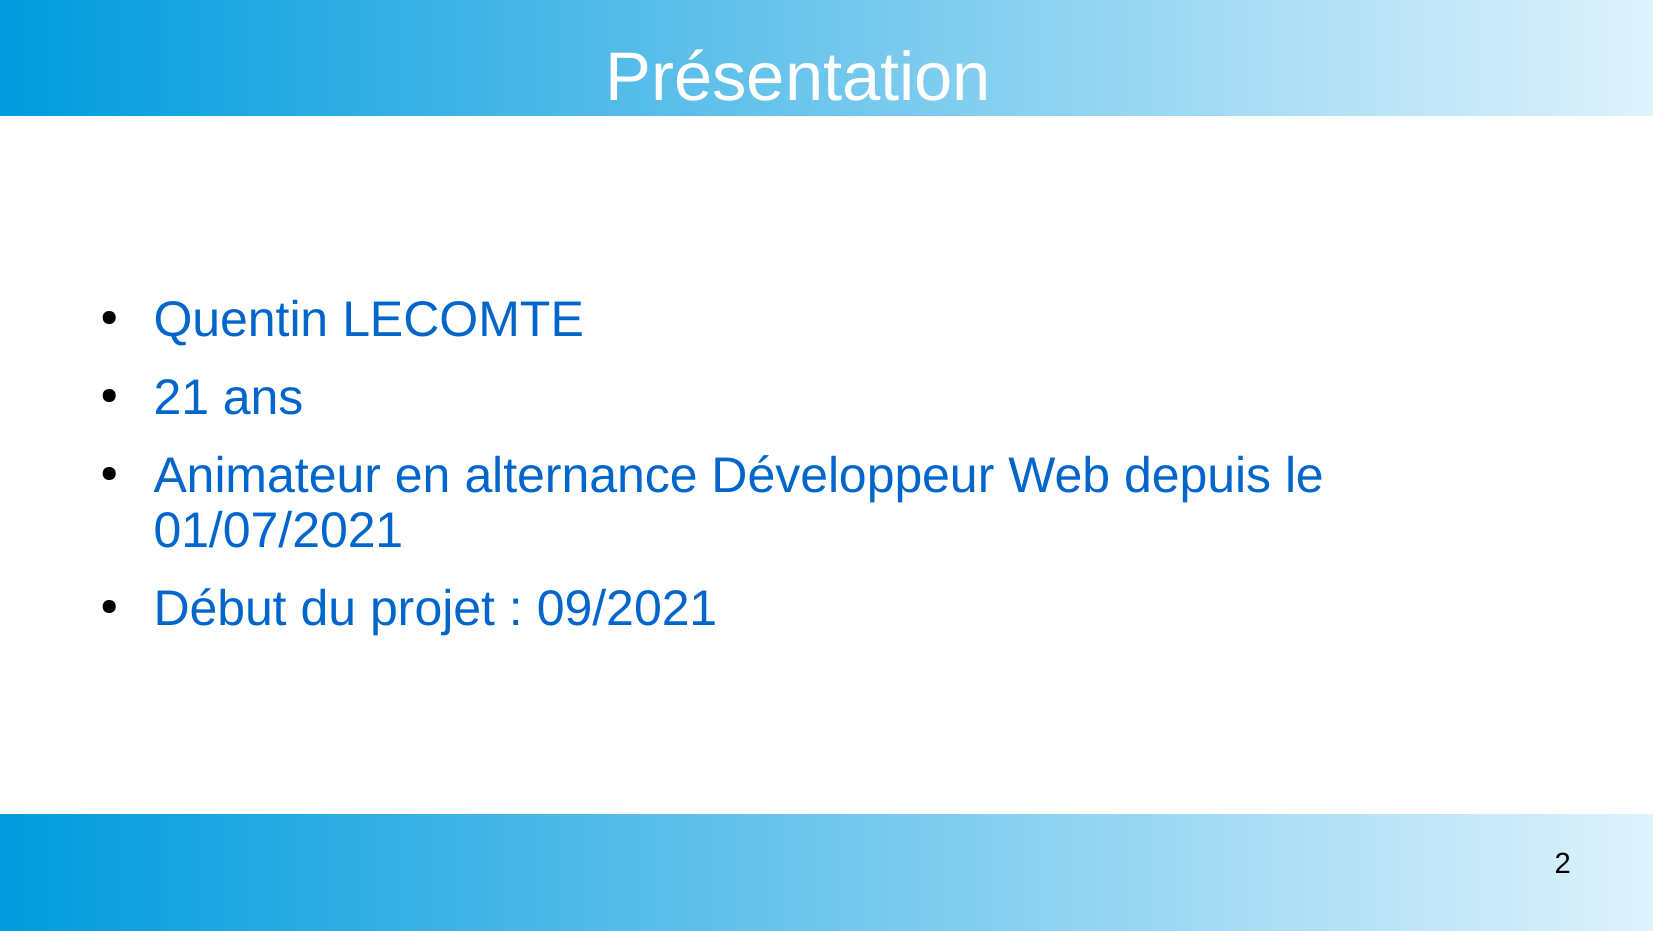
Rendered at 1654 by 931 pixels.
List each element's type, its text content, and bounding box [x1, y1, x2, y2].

list Quentin LECOMTE 21 ans Animateur en alternance Développeur Web depuis le 01/07/2021 Début du projet : 09/2021 [82, 193, 1571, 734]
title Présentation [82, 37, 1571, 116]
